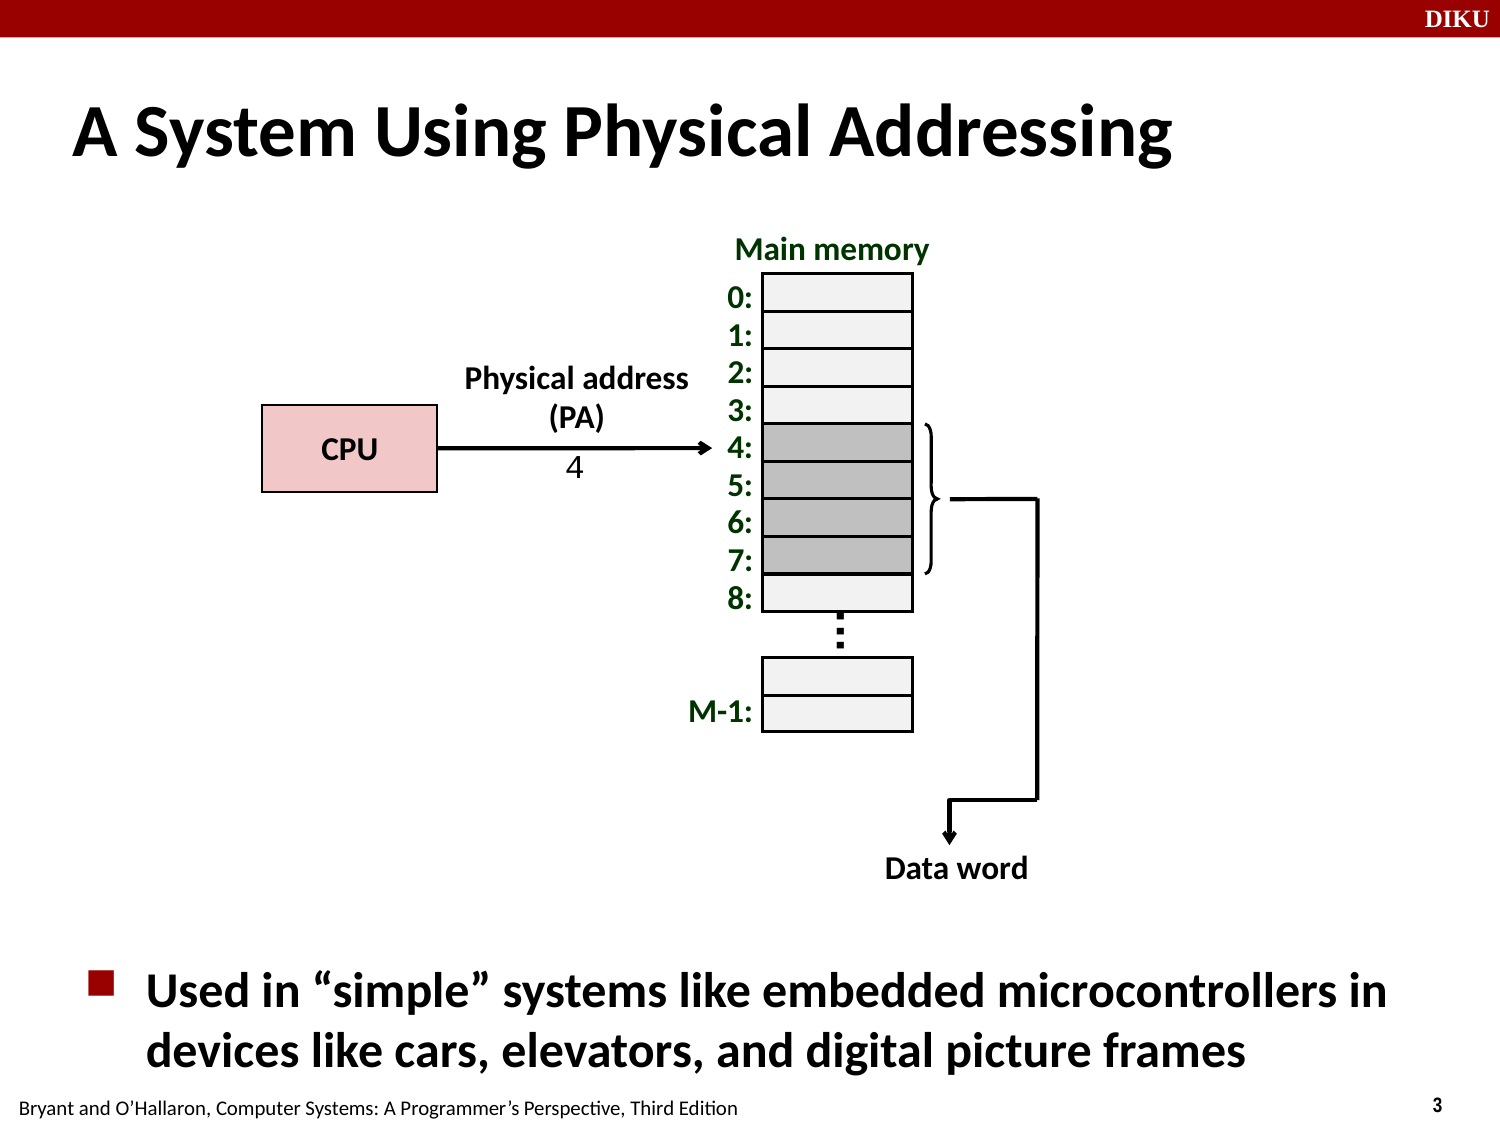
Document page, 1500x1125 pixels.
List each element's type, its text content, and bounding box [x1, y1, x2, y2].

text_box 6: [712, 498, 769, 535]
text_box ... [774, 612, 925, 650]
text_box [762, 657, 913, 732]
text_box Physical address (PA) [449, 350, 705, 445]
text_box M-1: [673, 686, 769, 742]
text_box A System Using Physical Addressing [57, 62, 1488, 191]
text_box 3: [712, 385, 762, 423]
text_box [762, 273, 913, 612]
text_box Main memory [719, 224, 945, 280]
text_box 1: [712, 310, 762, 348]
text_box 4: [712, 423, 769, 460]
text_box 4 [550, 437, 600, 493]
text_box 7: [712, 535, 769, 574]
text_box 5: [712, 460, 769, 498]
text_box Data word [870, 839, 1044, 896]
text_box CPU [262, 404, 438, 493]
text_box Used in “simple” systems like embedded microcontrollers in devices like cars, elevators, and digital picture frames [74, 949, 1438, 1095]
text_box 8: [712, 574, 769, 629]
text_box 2: [712, 348, 762, 385]
text_box 0: [712, 273, 762, 310]
